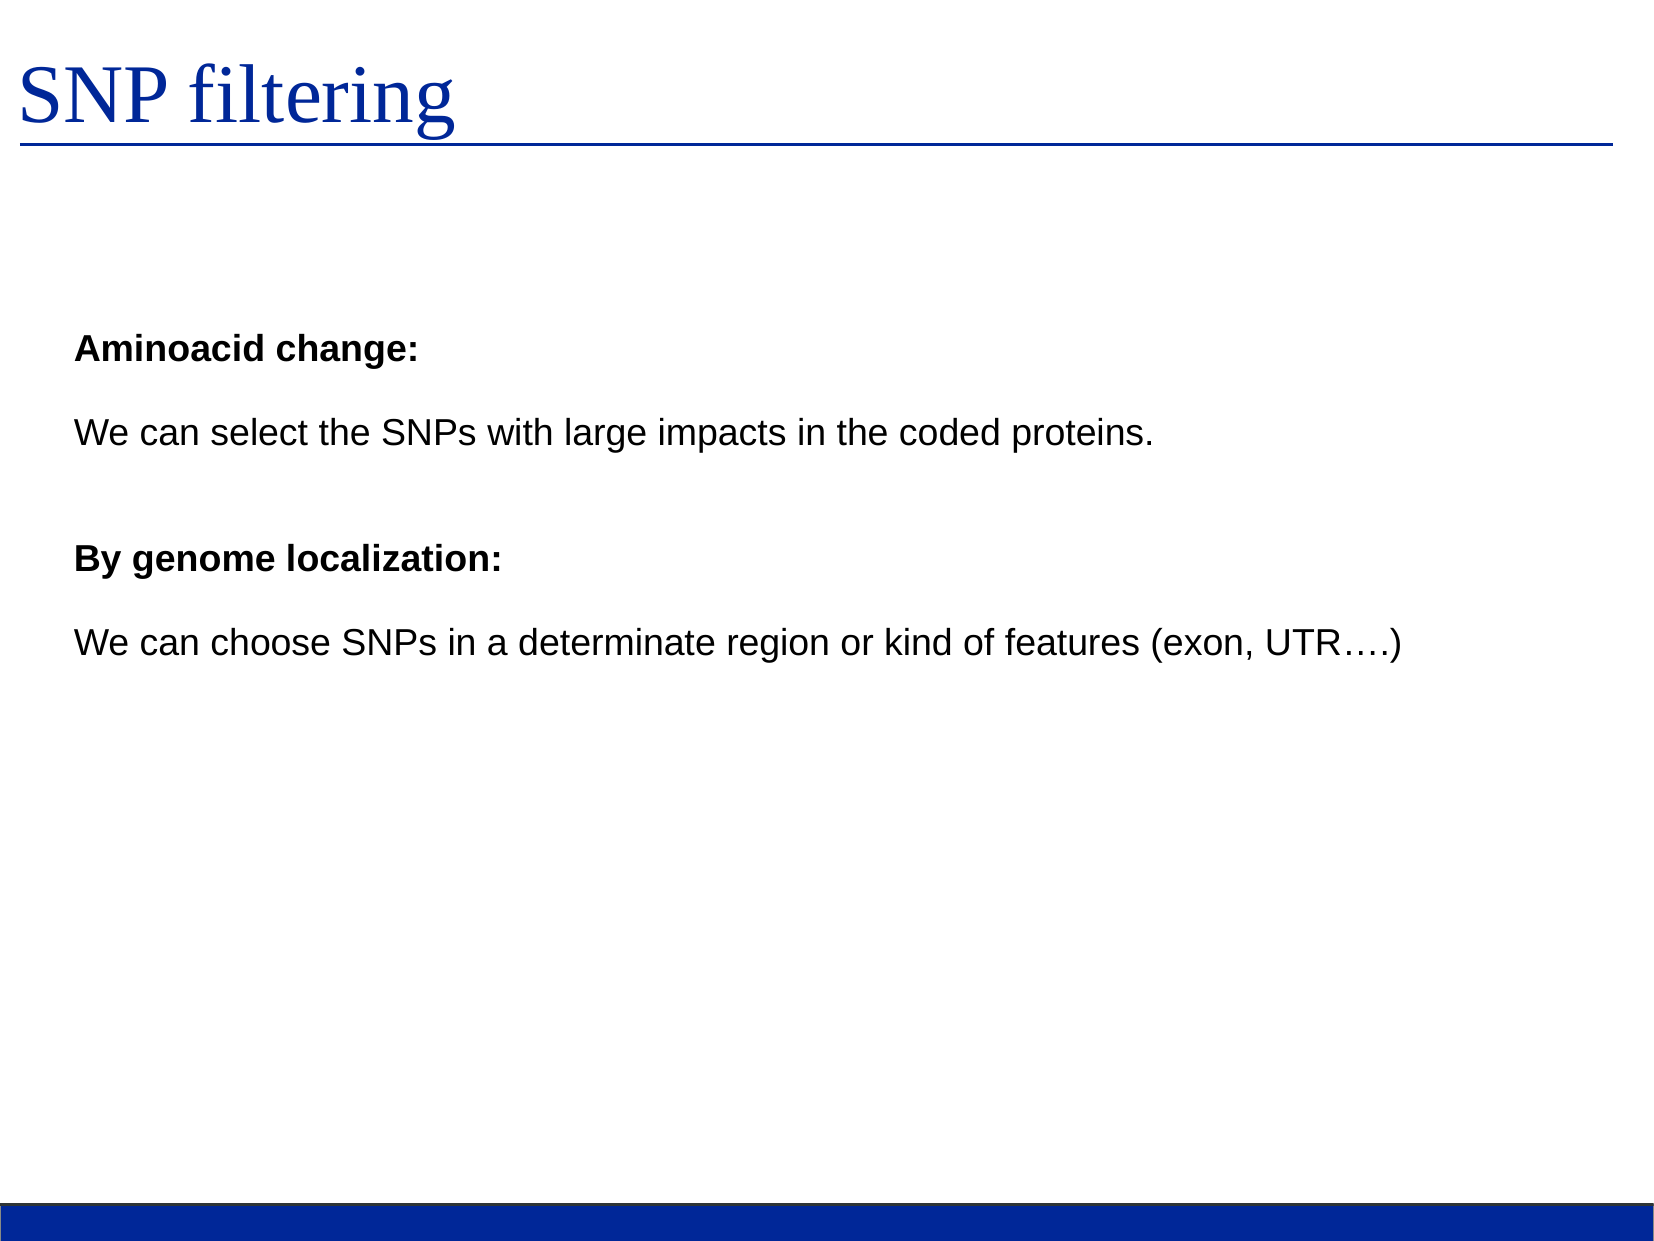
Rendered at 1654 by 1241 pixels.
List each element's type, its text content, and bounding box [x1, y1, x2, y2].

title SNP filtering [17, 0, 1589, 198]
text_box Aminoacid change: We can select the SNPs with large impacts in the coded proteins. By genome localization: We can choose SNPs in a determinate region or kind of features (exon, UTR….) [59, 236, 1548, 965]
